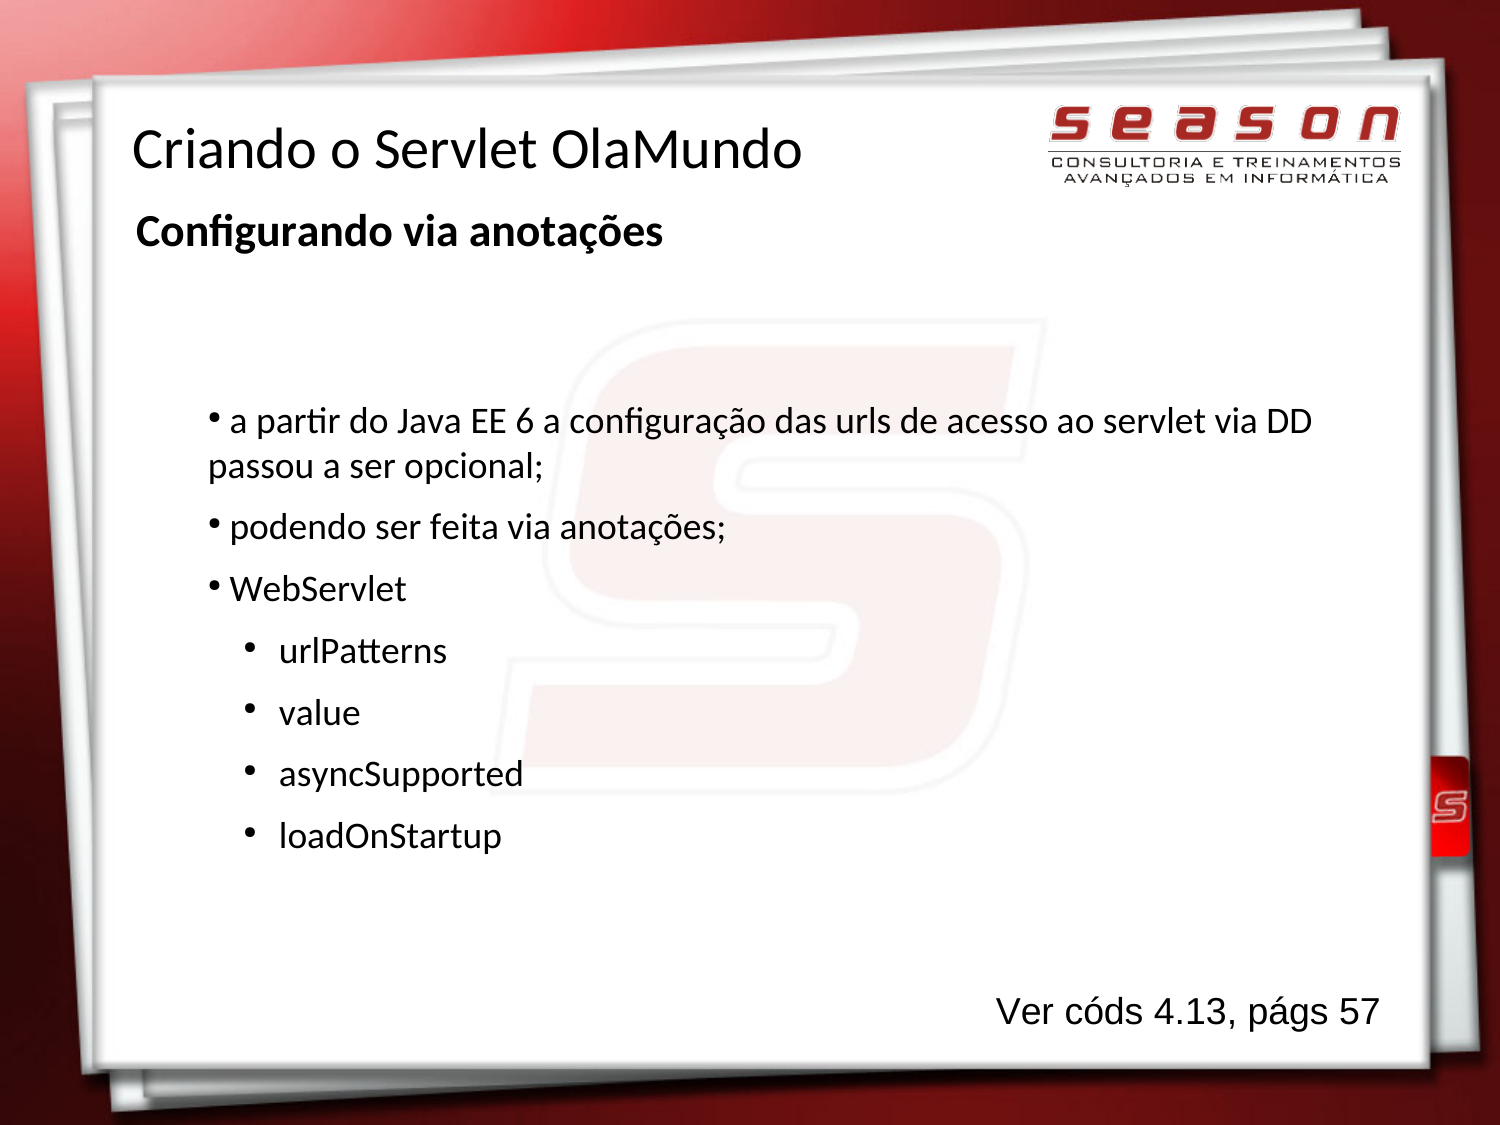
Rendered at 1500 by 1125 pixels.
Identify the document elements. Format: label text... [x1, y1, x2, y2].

text_box Configurando via anotações [119, 200, 1240, 256]
text_box Ver códs 4.13, págs 57 [708, 979, 1396, 1040]
title Criando o Servlet OlaMundo [118, 33, 1394, 257]
text_box a partir do Java EE 6 a configuração das urls de acesso ao servlet via DD passou a ser opcional; podendo ser feita via anotações; WebServlet urlPatterns value asyncSupported loadOnStartup [207, 357, 1328, 894]
picture [0, 0, 1500, 1125]
